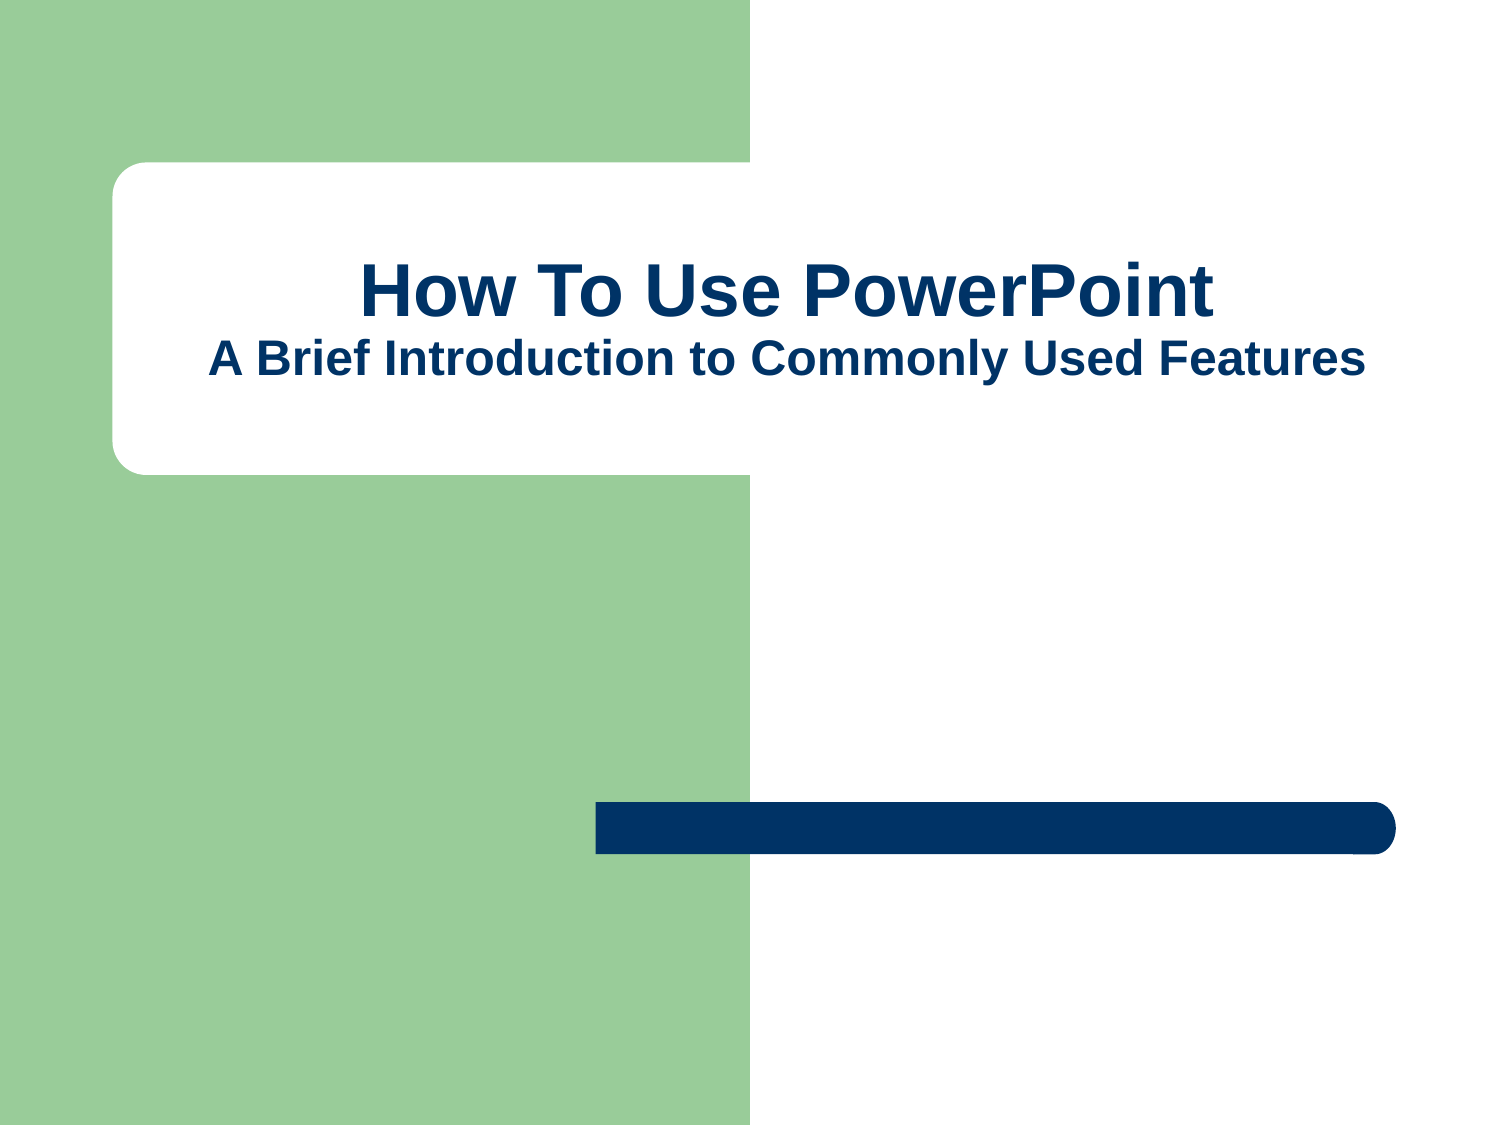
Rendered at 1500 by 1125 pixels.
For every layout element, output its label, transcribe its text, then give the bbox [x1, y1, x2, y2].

title How To Use PowerPoint A Brief Introduction to Commonly Used Features [112, 162, 1463, 475]
